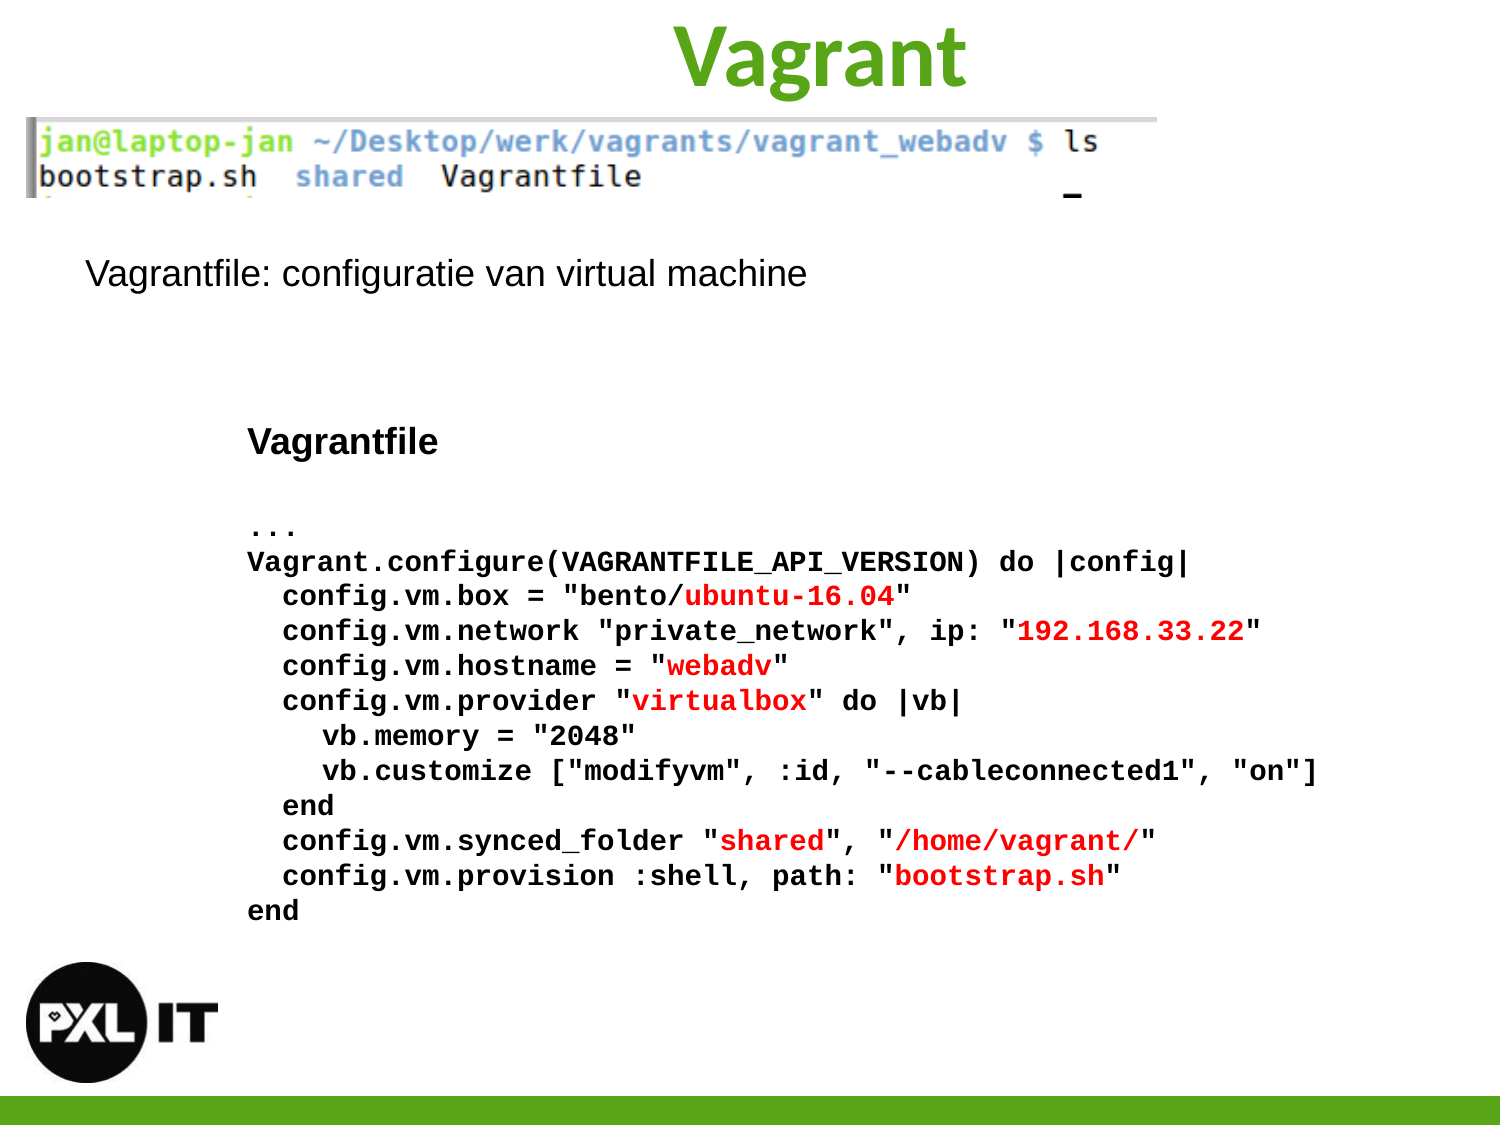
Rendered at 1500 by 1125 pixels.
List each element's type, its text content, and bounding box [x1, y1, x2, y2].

picture [26, 117, 1157, 198]
text_box Vagrant [201, 0, 1440, 113]
text_box Vagrantfile: configuratie van virtual machine [70, 234, 974, 315]
picture [26, 962, 218, 1083]
text_box Vagrantfile ... Vagrant.configure(VAGRANTFILE_API_VERSION) do |config| config.vm.box = "bento/ubuntu-16.04" config.vm.network "private_network", ip: "192.168.33.22" config.vm.hostname = "webadv" config.vm.provider "virtualbox" do |vb| vb.memory = "2048" vb.customize ["modifyvm", :id, "--cableconnected1", "on"] end config.vm.synced_folder "shared", "/home/vagrant/" config.vm.provision :shell, path: "bootstrap.sh" end [232, 425, 1500, 918]
